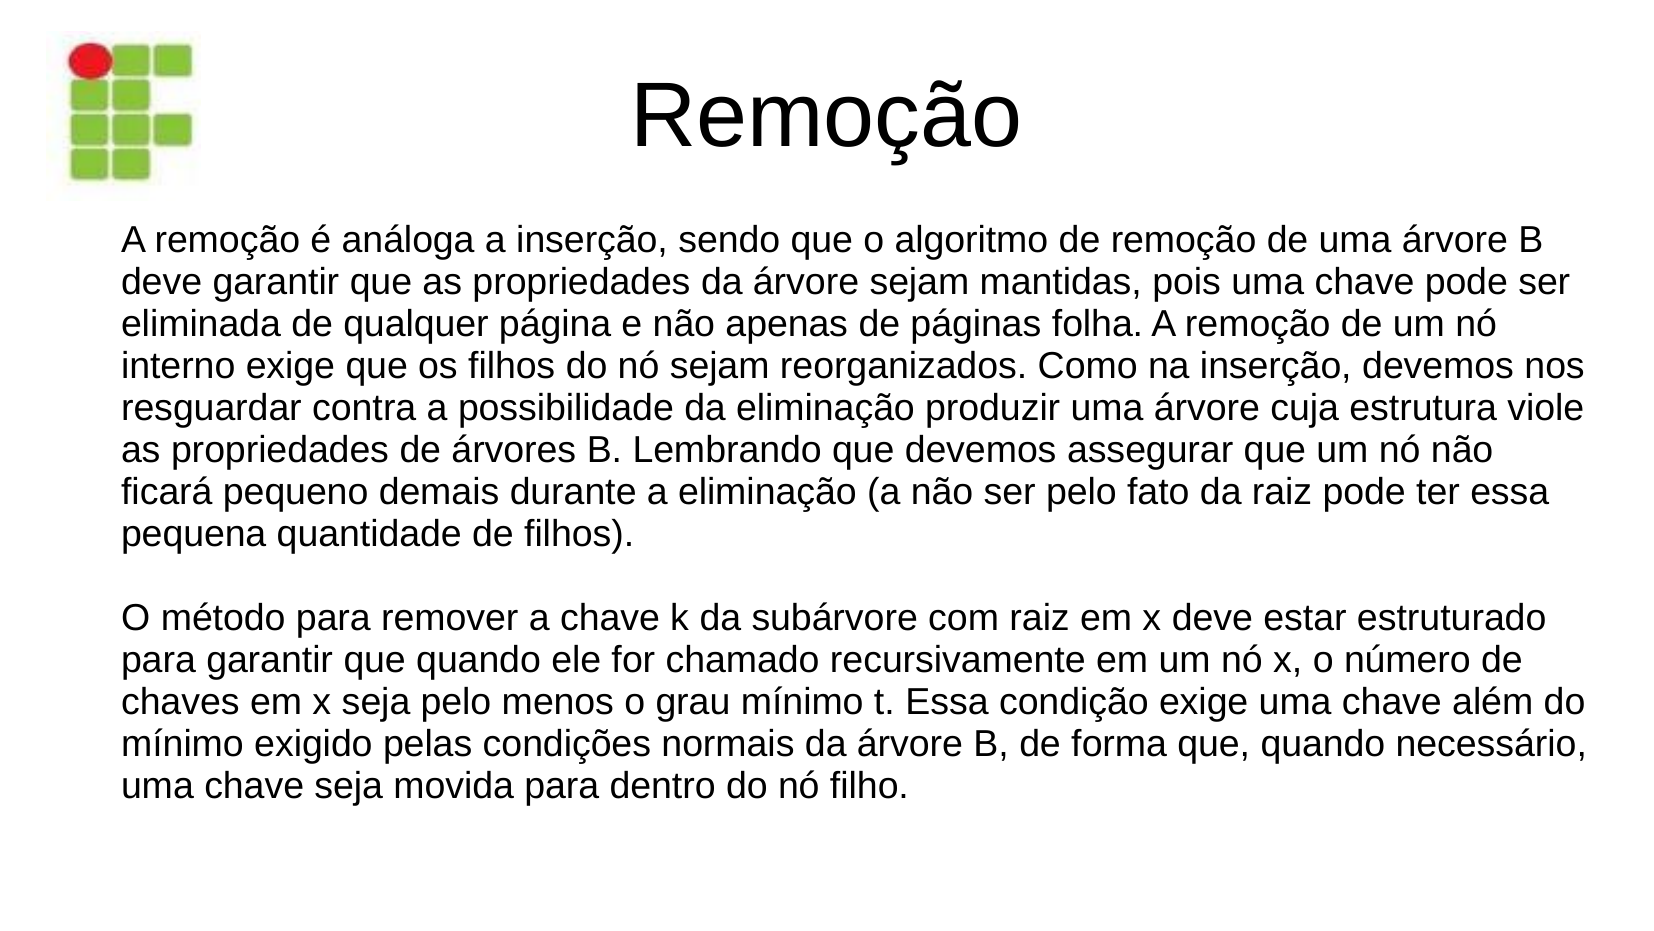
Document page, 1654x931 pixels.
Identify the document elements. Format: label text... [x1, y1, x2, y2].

title Remoção [201, 37, 1571, 193]
picture [46, 31, 201, 201]
text_box A remoção é análoga a inserção, sendo que o algoritmo de remoção de uma árvore B deve garantir que as propriedades da árvore sejam mantidas, pois uma chave pode ser eliminada de qualquer página e não apenas de páginas folha. A remoção de um nó interno exige que os filhos do nó sejam reorganizados. Como na inserção, devemos nos resguardar contra a possibilidade da eliminação produzir uma árvore cuja estrutura viole as propriedades de árvores B. Lembrando que devemos assegurar que um nó não ficará pequeno demais durante a eliminação (a não ser pelo fato da raiz pode ter essa pequena quantidade de filhos). O método para remover a chave k da subárvore com raiz em x deve estar estruturado para garantir que quando ele for chamado recursivamente em um nó x, o número de chaves em x seja pelo menos o grau mínimo t. Essa condição exige uma chave além do mínimo exigido pelas condições normais da árvore B, de forma que, quando necessário, uma chave seja movida para dentro do nó filho. [106, 211, 1607, 898]
